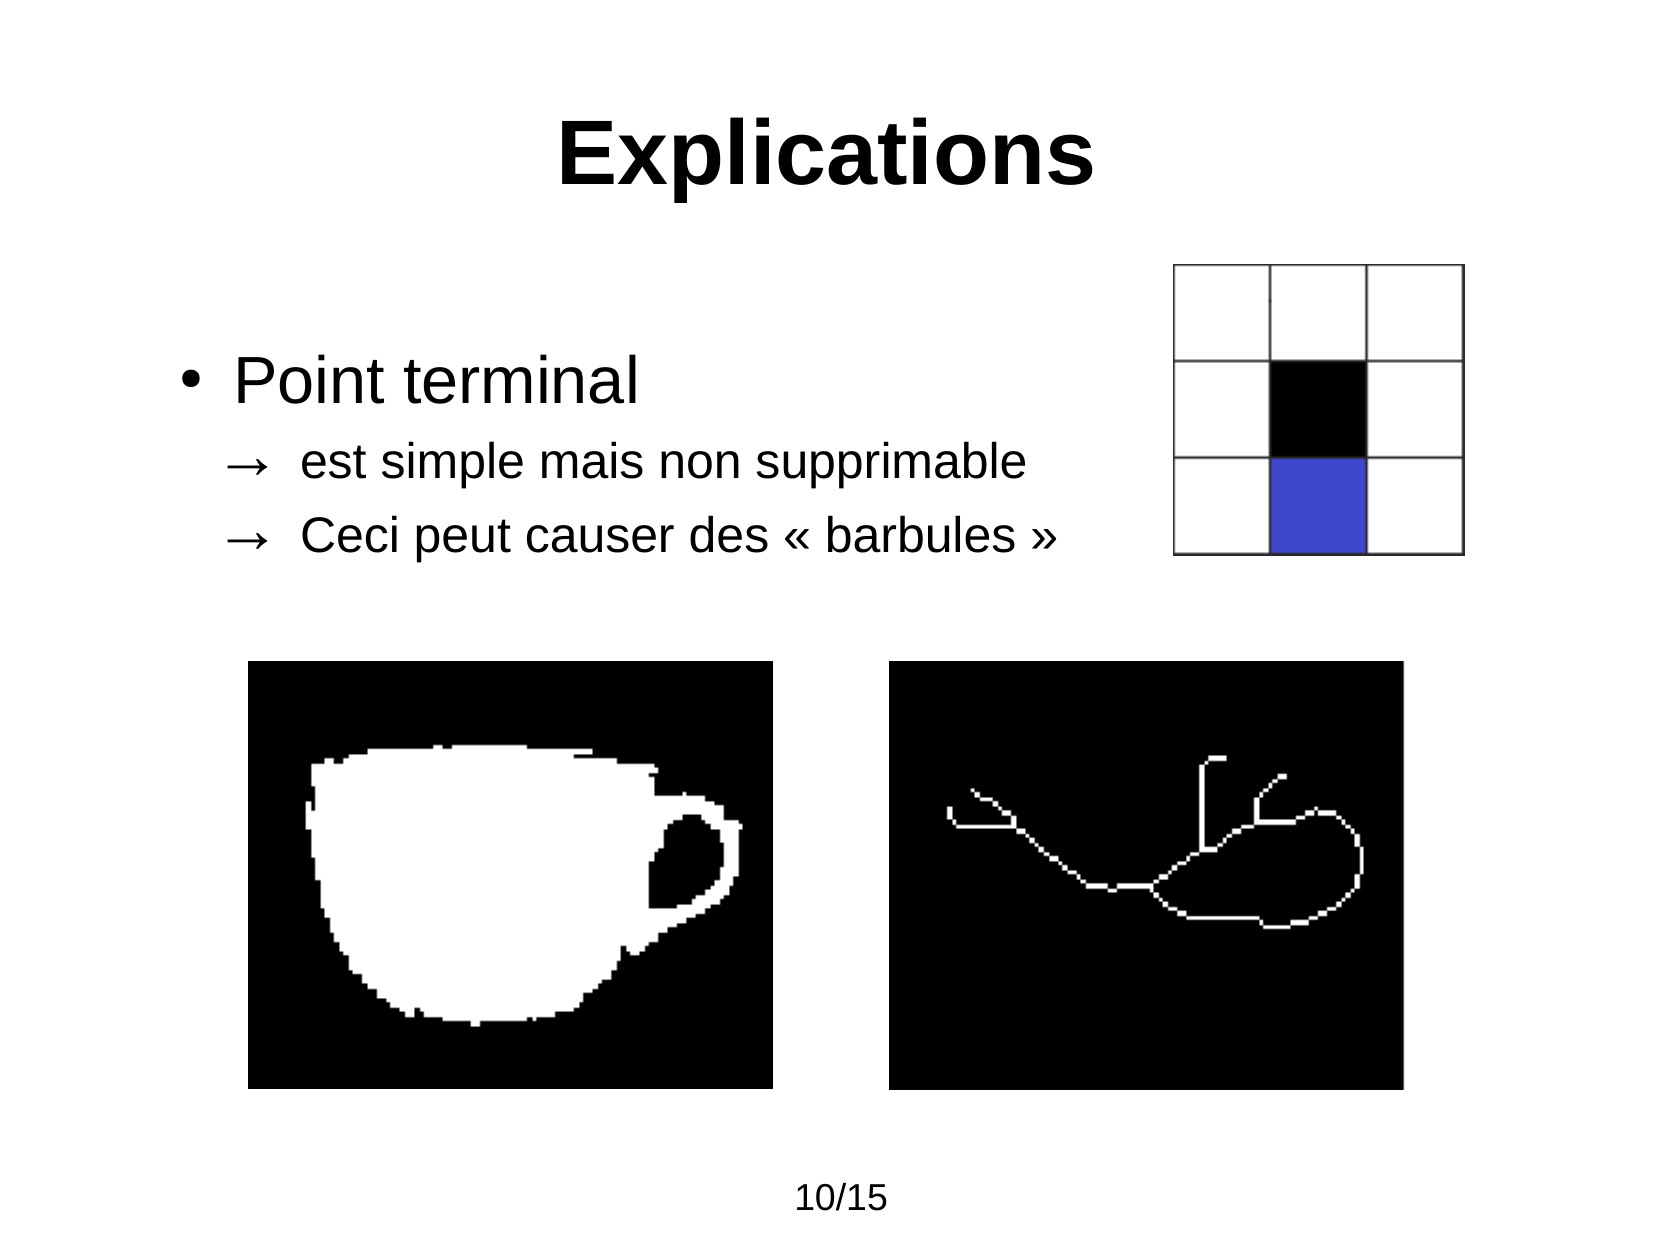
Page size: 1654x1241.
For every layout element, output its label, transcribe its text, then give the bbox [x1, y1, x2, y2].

picture [1173, 264, 1465, 556]
picture [889, 661, 1406, 1090]
text_box Point terminal → est simple mais non supprimable → Ceci peut causer des « barbules » [164, 335, 1074, 575]
text_box 10/15 [779, 1169, 903, 1227]
picture [248, 661, 773, 1089]
title Explications [82, 49, 1571, 257]
